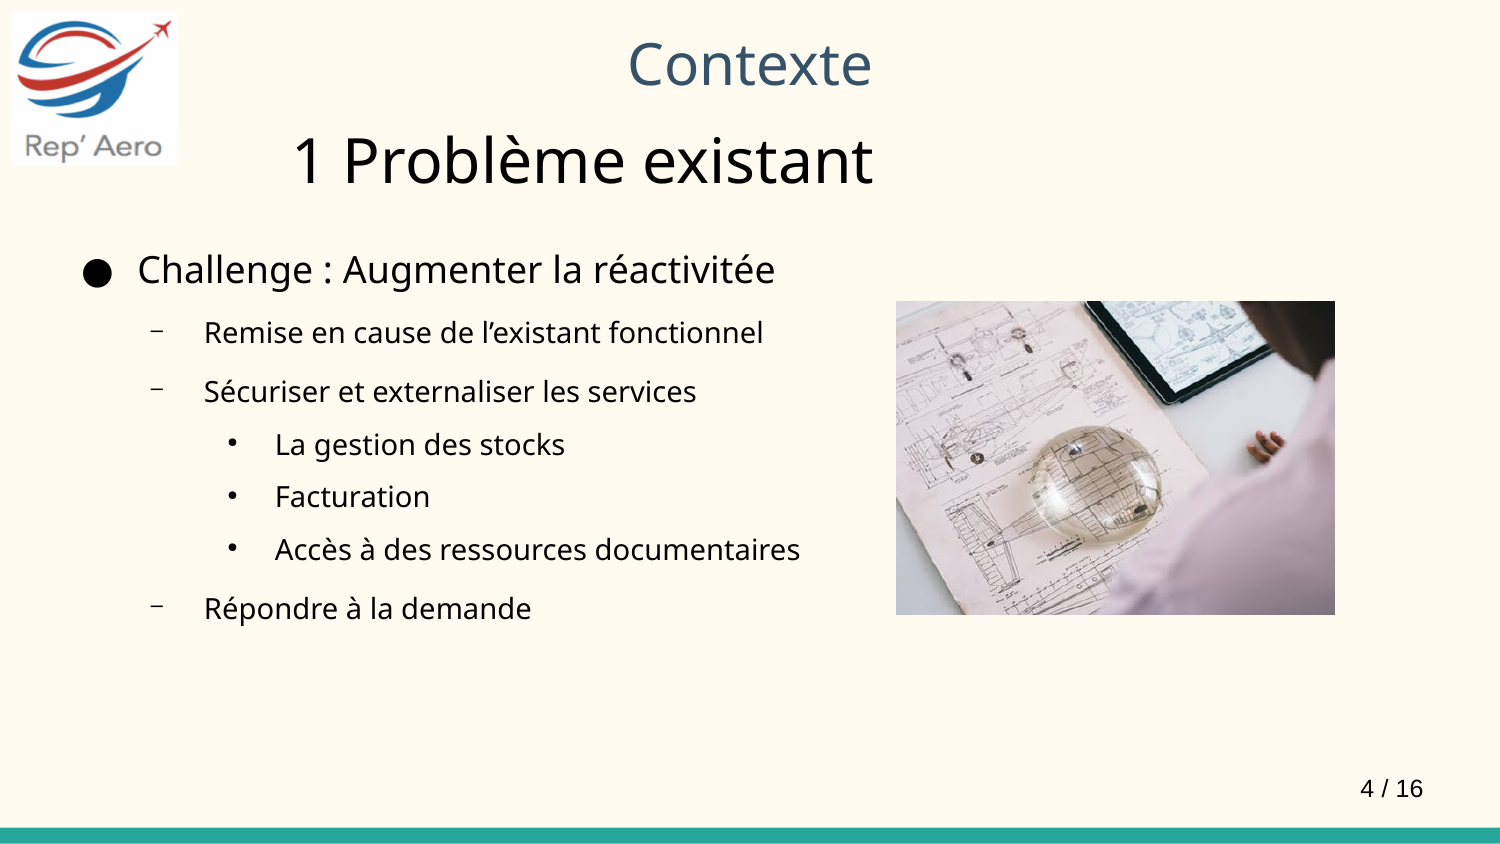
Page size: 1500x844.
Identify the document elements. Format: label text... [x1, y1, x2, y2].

title 1 Problème existant [276, 112, 1224, 211]
text_box <numéro> / 16 [1345, 767, 1500, 815]
picture [11, 11, 178, 166]
picture [896, 301, 1335, 615]
list Challenge : Augmenter la réactivitée Remise en cause de l’existant fonctionnel Sécuriser et externaliser les services La gestion des stocks Facturation Accès à des ressources documentaires Répondre à la demande [47, 224, 906, 780]
title Contexte [178, 11, 1500, 112]
title Contexte [0, 11, 11, 112]
